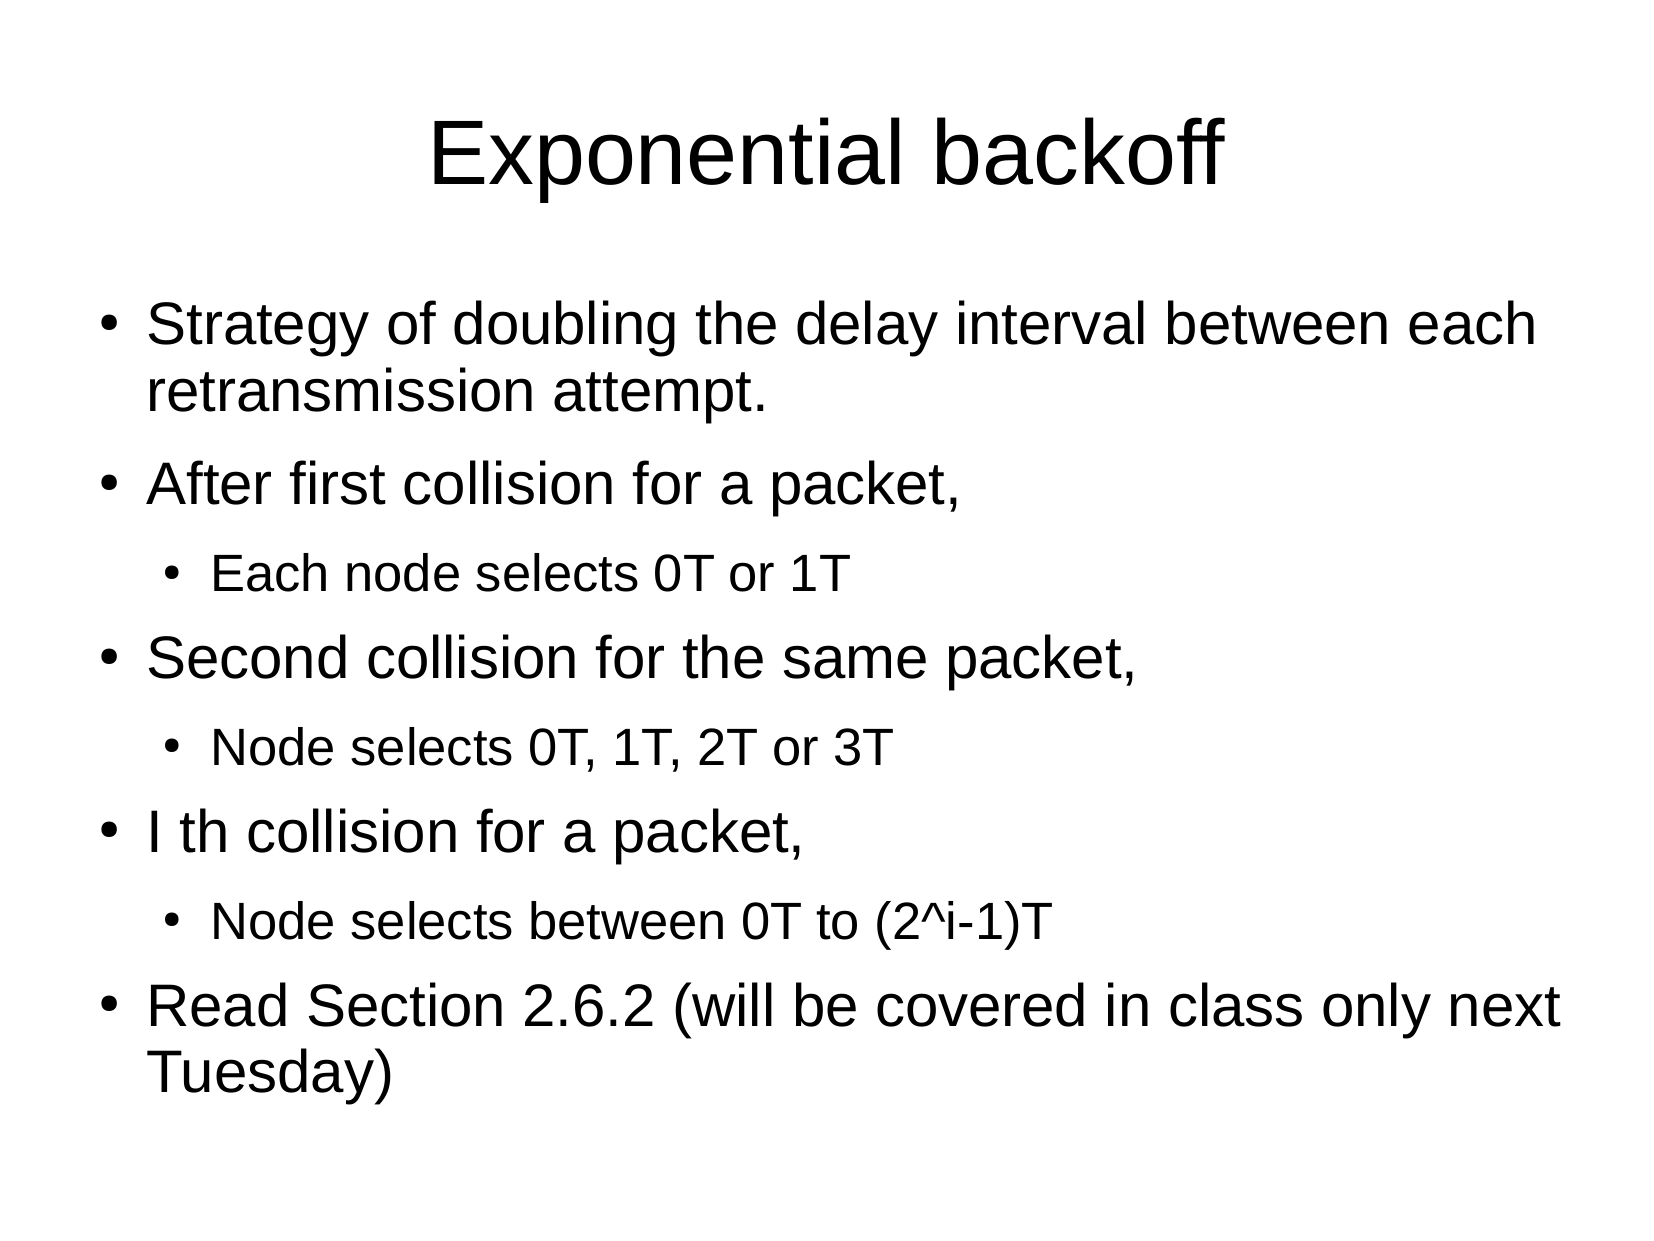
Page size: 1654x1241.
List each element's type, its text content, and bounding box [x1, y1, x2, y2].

title Exponential backoff [82, 56, 1571, 250]
list Strategy of doubling the delay interval between each retransmission attempt. After first collision for a packet, Each node selects 0T or 1T Second collision for the same packet, Node selects 0T, 1T, 2T or 3T I th collision for a packet, Node selects between 0T to (2^i-1)T Read Section 2.6.2 (will be covered in class only next Tuesday) [82, 290, 1571, 1109]
